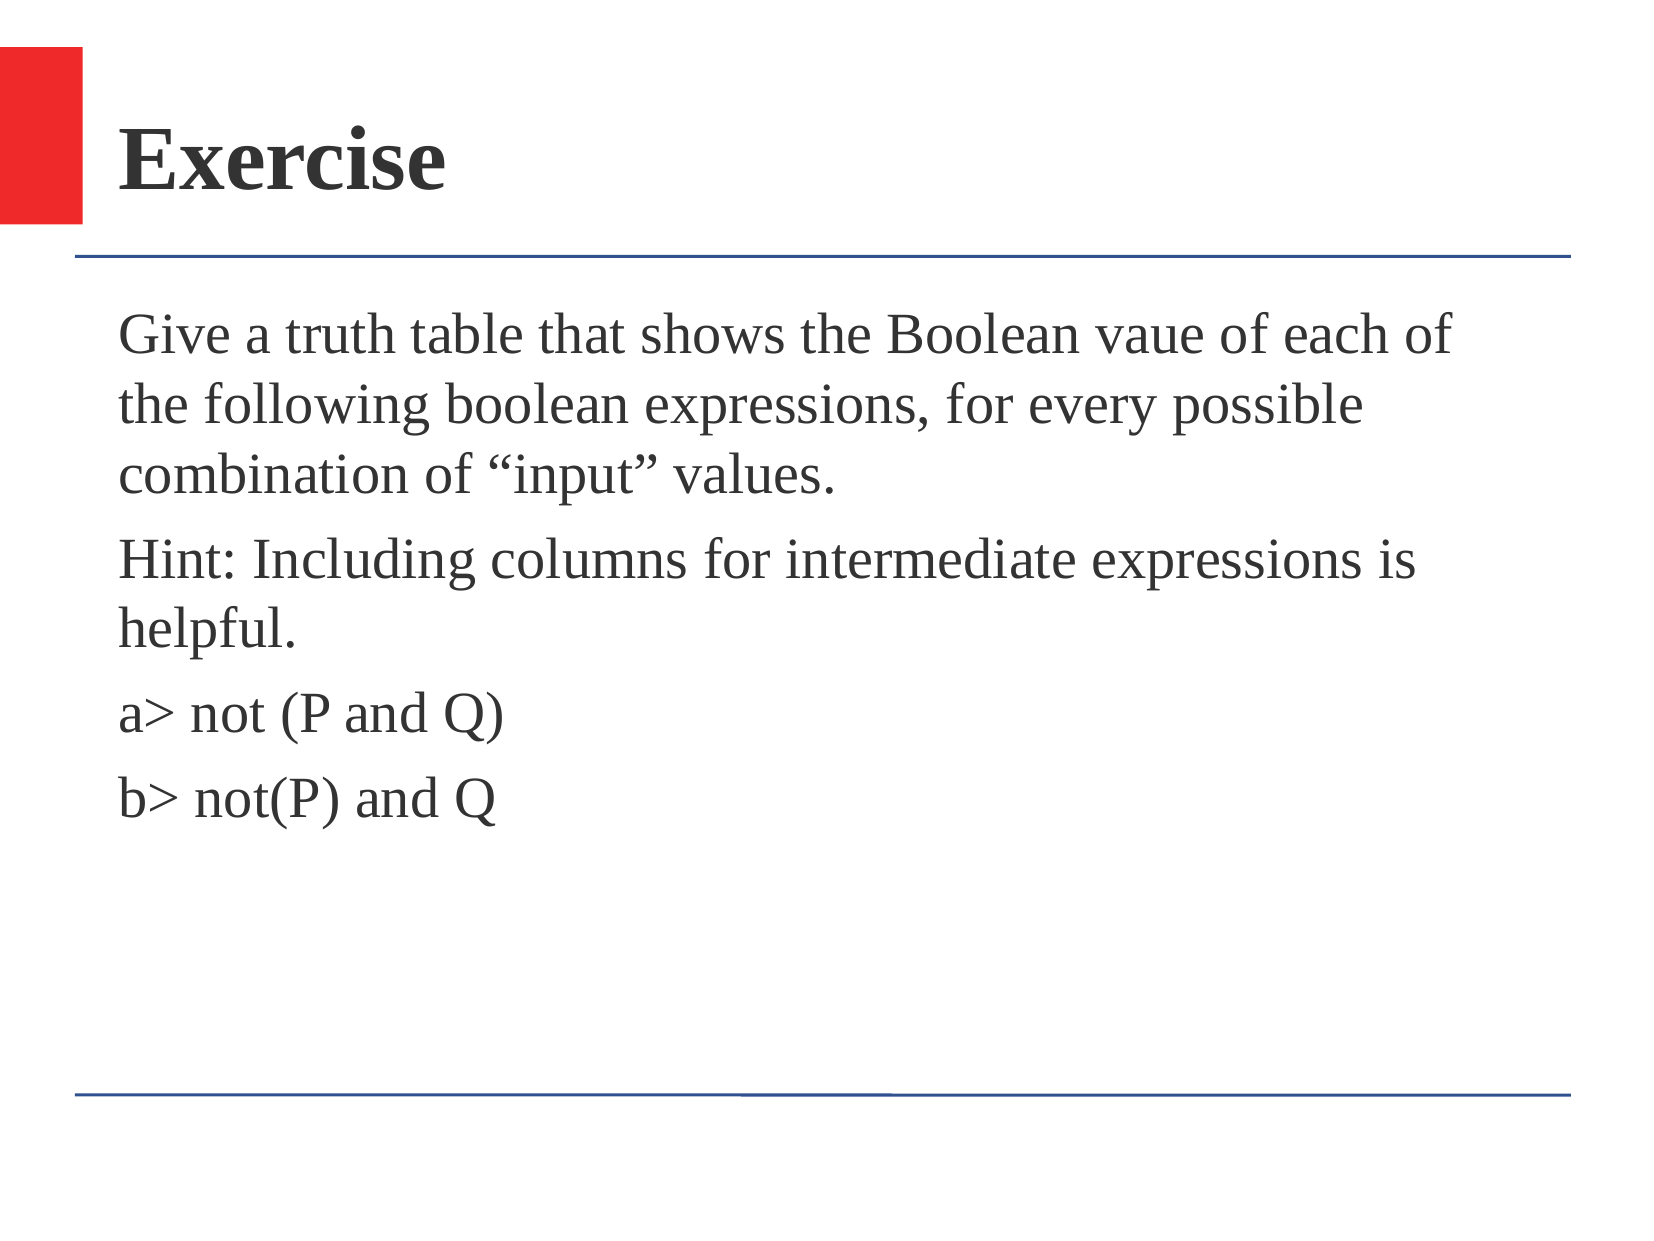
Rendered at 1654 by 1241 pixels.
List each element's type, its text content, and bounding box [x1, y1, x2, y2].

list Give a truth table that shows the Boolean vaue of each of the following boolean expressions, for every possible combination of “input” values. Hint: Including columns for intermediate expressions is helpful. a> not (P and Q) b> not(P) and Q [118, 295, 1536, 1080]
title Exercise [118, 49, 1571, 257]
